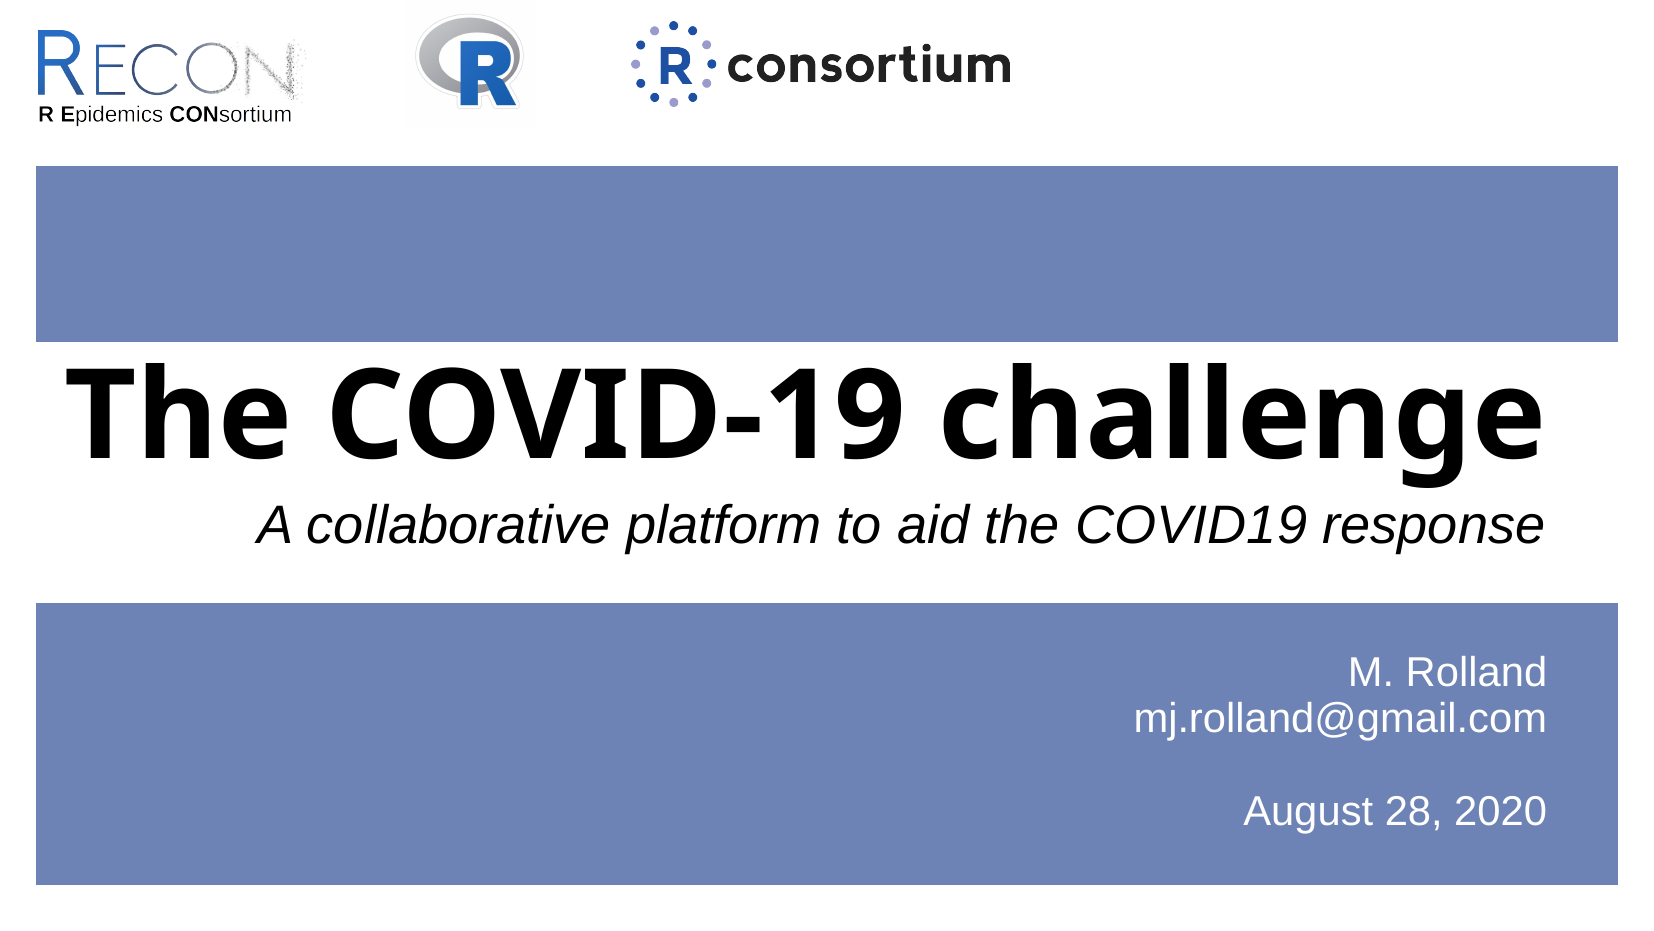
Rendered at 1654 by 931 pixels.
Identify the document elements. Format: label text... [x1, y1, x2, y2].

title The COVID-19 challenge A collaborative platform to aid the COVID19 response M. Rolland mj.rolland@gmail.com August 28, 2020 [59, 271, 1548, 887]
picture [404, 0, 535, 127]
text_box [35, 165, 1619, 886]
picture [631, 21, 1010, 107]
picture [23, 23, 318, 189]
